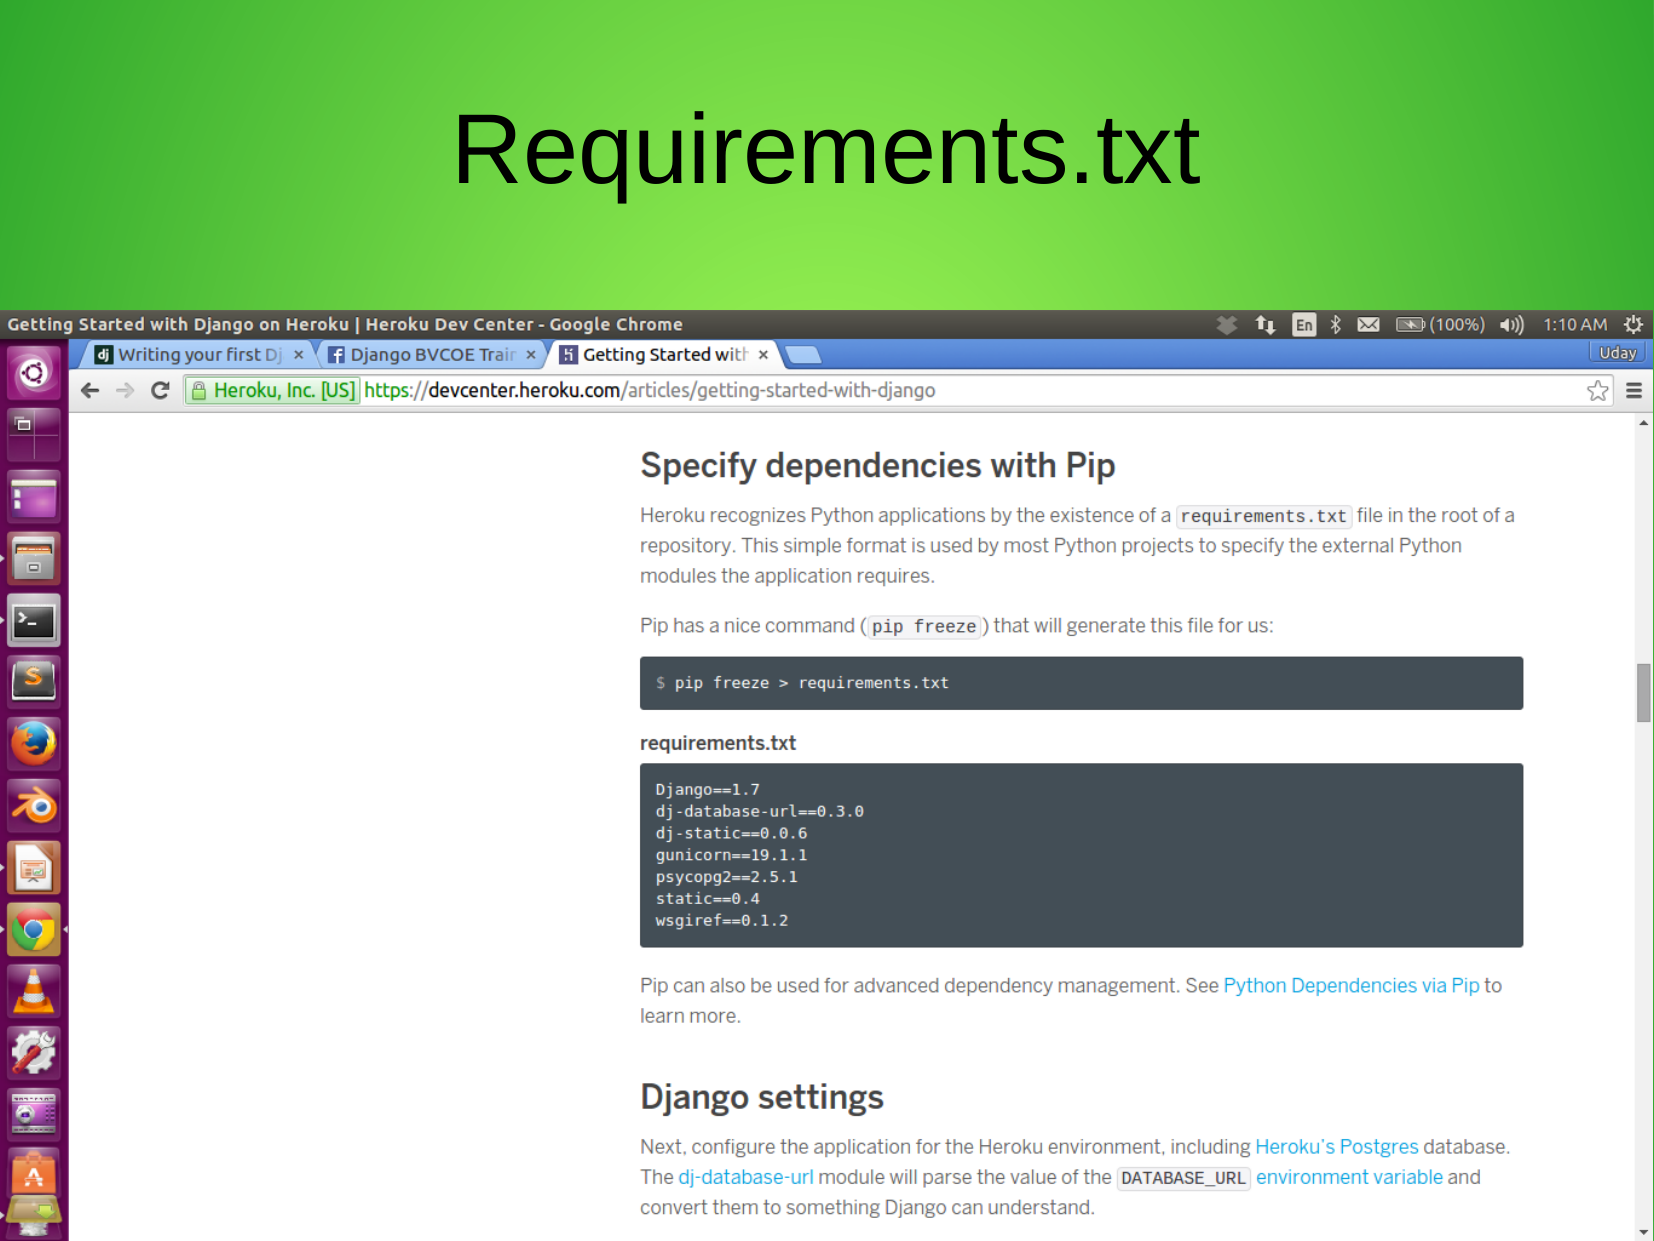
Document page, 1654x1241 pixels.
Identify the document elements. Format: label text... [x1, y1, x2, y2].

title Requirements.txt [82, 47, 1571, 252]
picture [0, 310, 1653, 1241]
